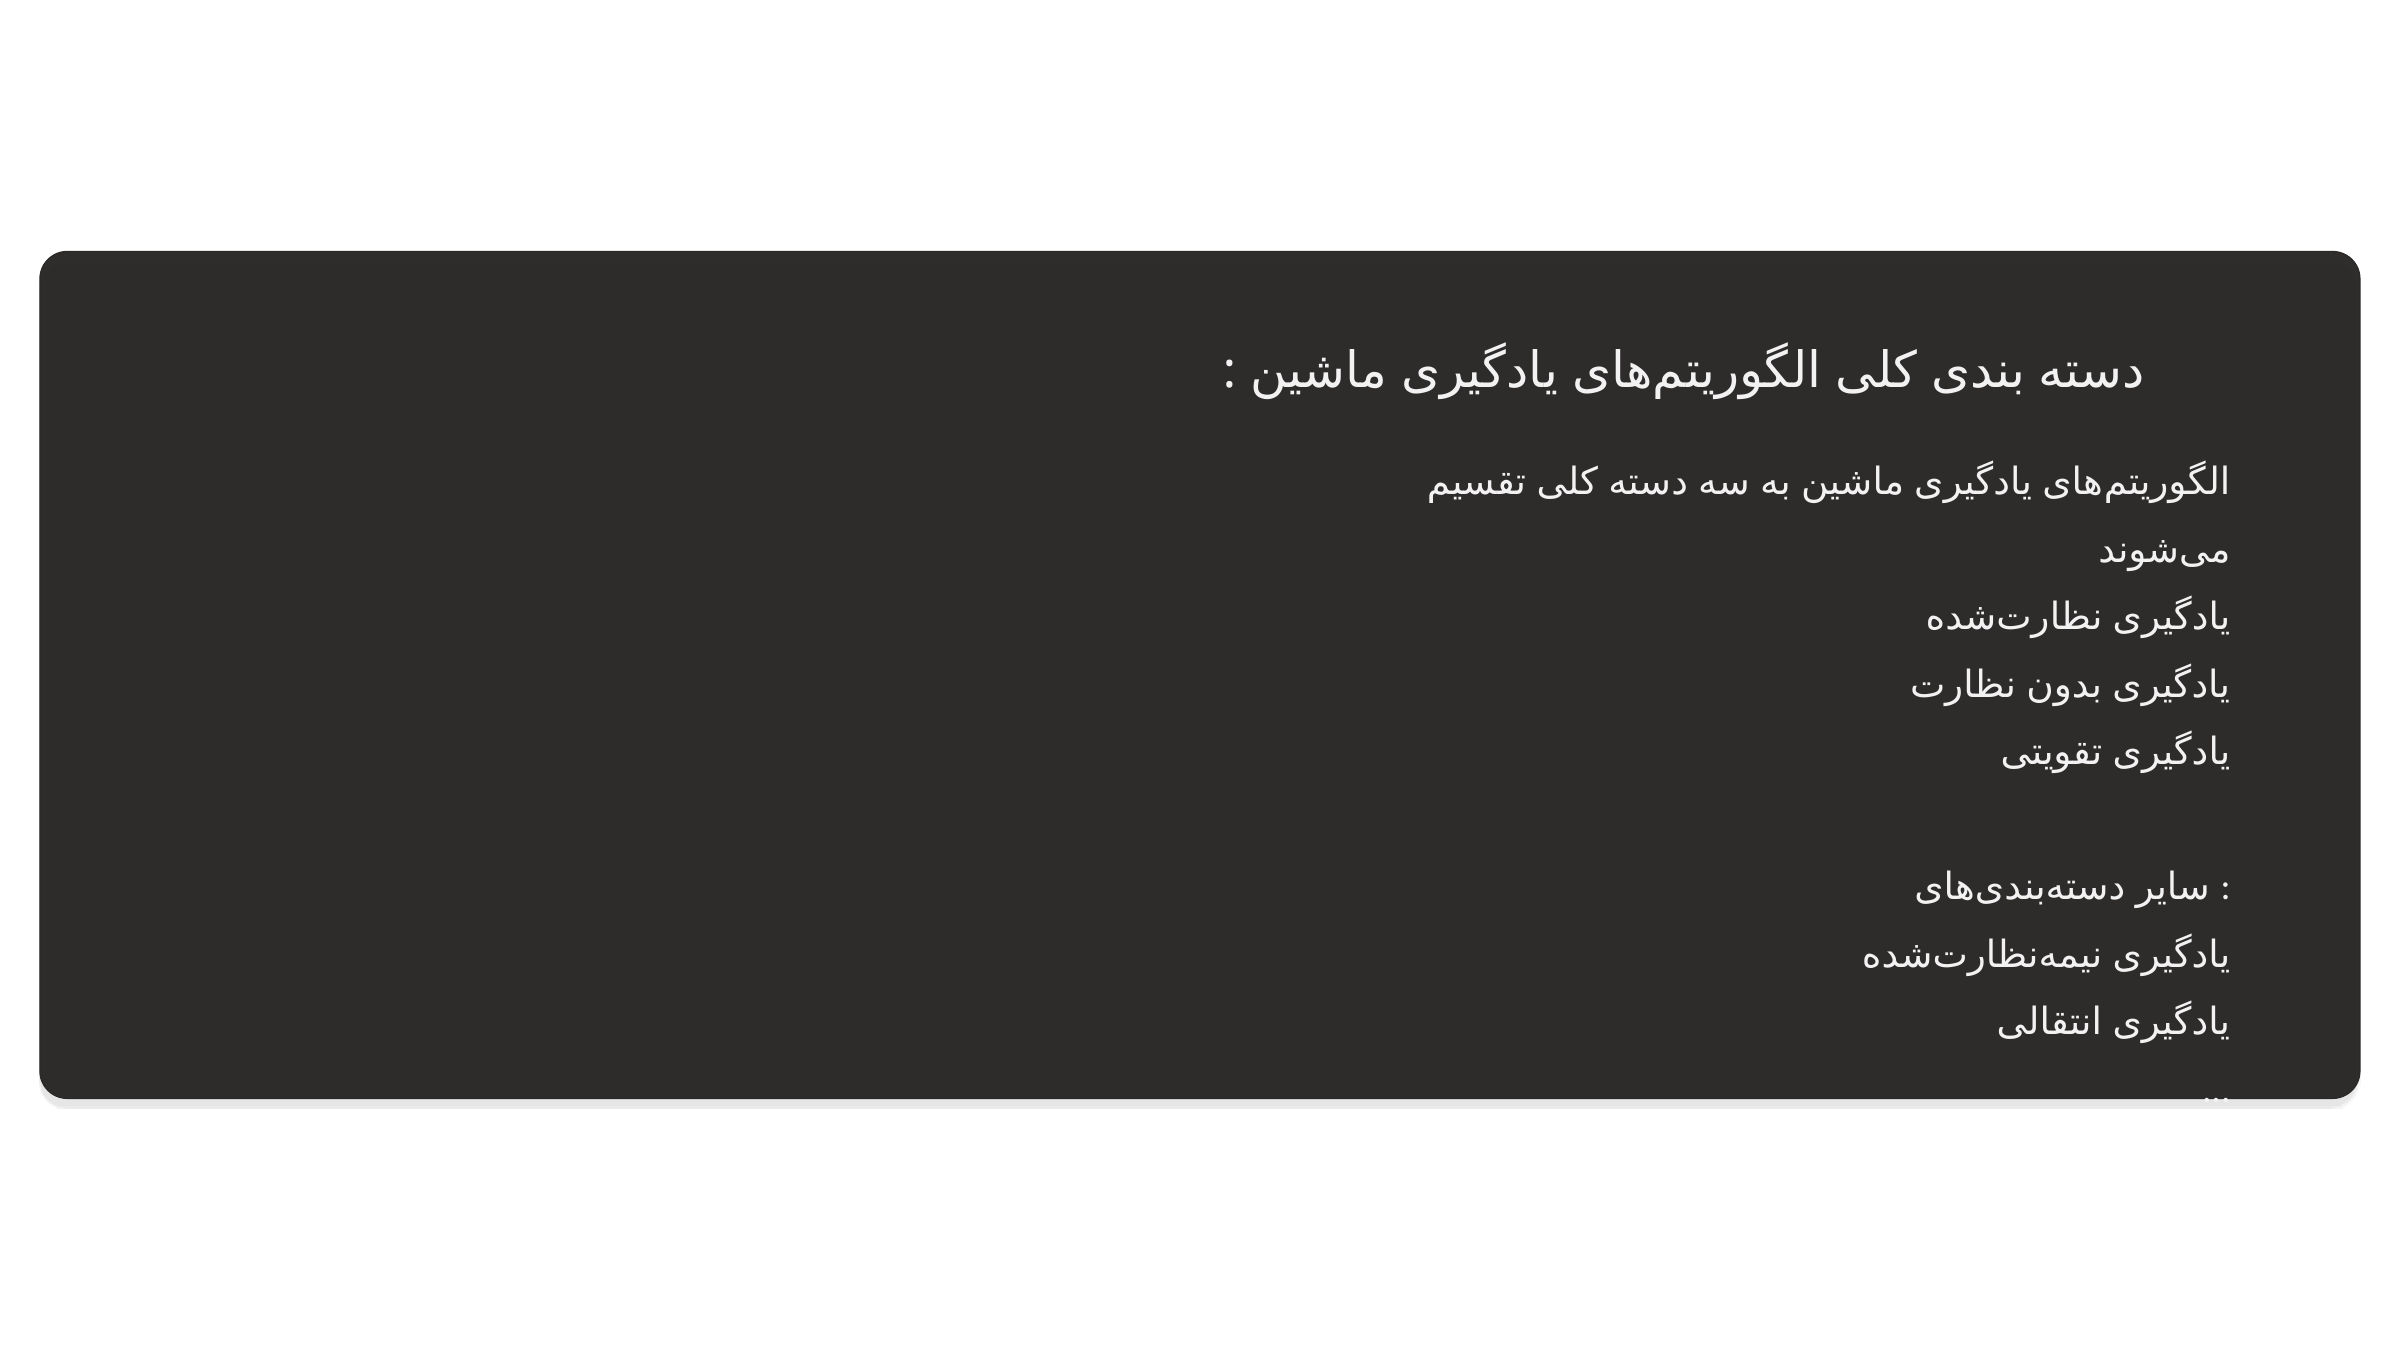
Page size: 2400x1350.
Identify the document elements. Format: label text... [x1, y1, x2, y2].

text_box [39, 251, 2360, 1099]
text_box الگوریتم‌های یادگیری ماشین به سه دسته کلی تقسیم می‌شوند یادگیری نظارت‌شده یادگیری بدون نظارت یادگیری تقویتی سایر دسته‌بندی‌های : یادگیری نیمه‌نظارت‌شده یادگیری انتقالی ... [1412, 427, 2256, 1118]
text_box دسته ‌بندی کلی الگوریتم‌های یادگیری ماشین : [1194, 329, 2268, 406]
